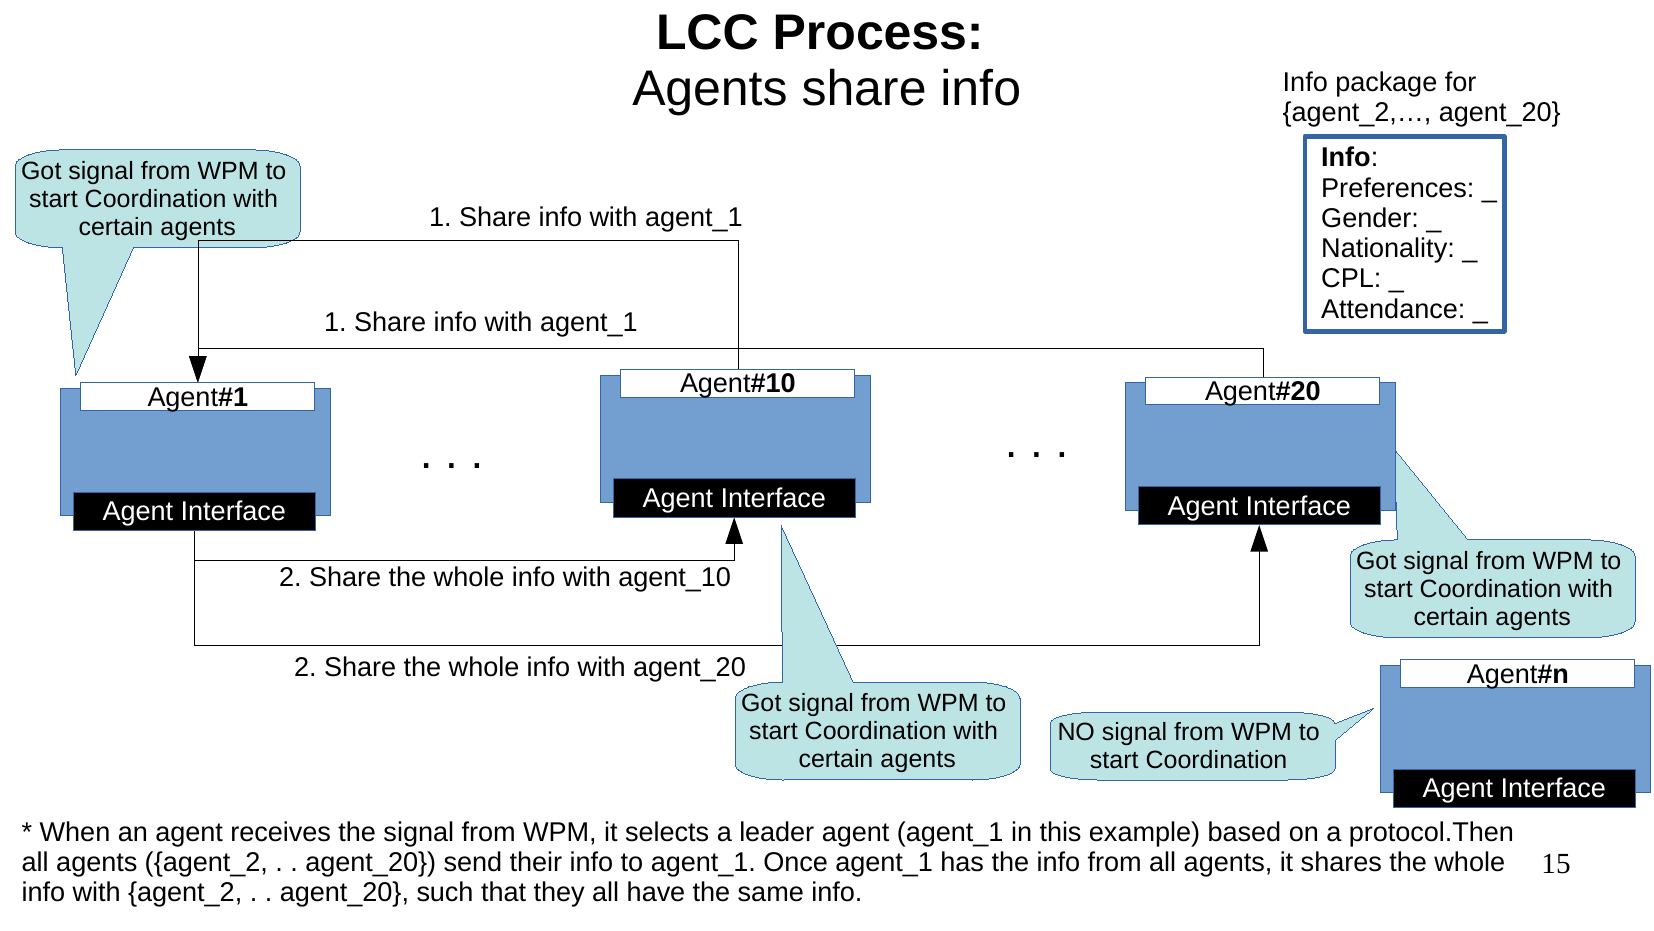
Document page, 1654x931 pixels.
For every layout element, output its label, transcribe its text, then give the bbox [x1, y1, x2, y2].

text_box Info: Preferences: _ Gender: _ Nationality: _ CPL: _ Attendance: _ [1306, 136, 1512, 332]
text_box 2. Share the whole info with agent_10 [264, 554, 753, 601]
text_box NO signal from WPM to start Coordination [1050, 708, 1374, 781]
text_box Agent Interface [73, 492, 316, 531]
text_box Got signal from WPM to start Coordination with certain agents [15, 149, 301, 376]
text_box Got signal from WPM to start Coordination with certain agents [735, 525, 1021, 781]
text_box Info package for {agent_2,…, agent_20} [1267, 59, 1576, 136]
text_box [600, 375, 871, 503]
title LCC Process: Agents share info [82, 4, 1571, 116]
text_box 1. Share info with agent_1 [309, 300, 661, 346]
text_box [1125, 382, 1396, 511]
text_box Agent#10 [620, 369, 855, 398]
text_box 1. Share info with agent_1 [414, 194, 766, 241]
text_box Agent#n [1400, 659, 1635, 688]
text_box [60, 388, 331, 516]
text_box Agent#20 [1145, 377, 1380, 405]
text_box Agent Interface [1393, 769, 1636, 808]
text_box [1380, 665, 1651, 793]
text_box Agent Interface [613, 478, 856, 518]
text_box Agent Interface [1138, 486, 1381, 525]
text_box Agent#1 [80, 382, 315, 411]
text_box * When an agent receives the signal from WPM, it selects a leader agent (agent_1 in this example) based on a protocol.Then all agents ({agent_2, . . agent_20}) send their info to agent_1. Once agent_1 has the info from all agents, it shares the whole info with {agent_2, . . agent_20}, such that they all have the same info. [6, 809, 1654, 916]
text_box . . . [990, 408, 1096, 496]
text_box . . . [405, 420, 511, 507]
text_box Got signal from WPM to start Coordination with certain agents [1350, 450, 1636, 638]
text_box 2. Share the whole info with agent_20 [279, 645, 768, 691]
